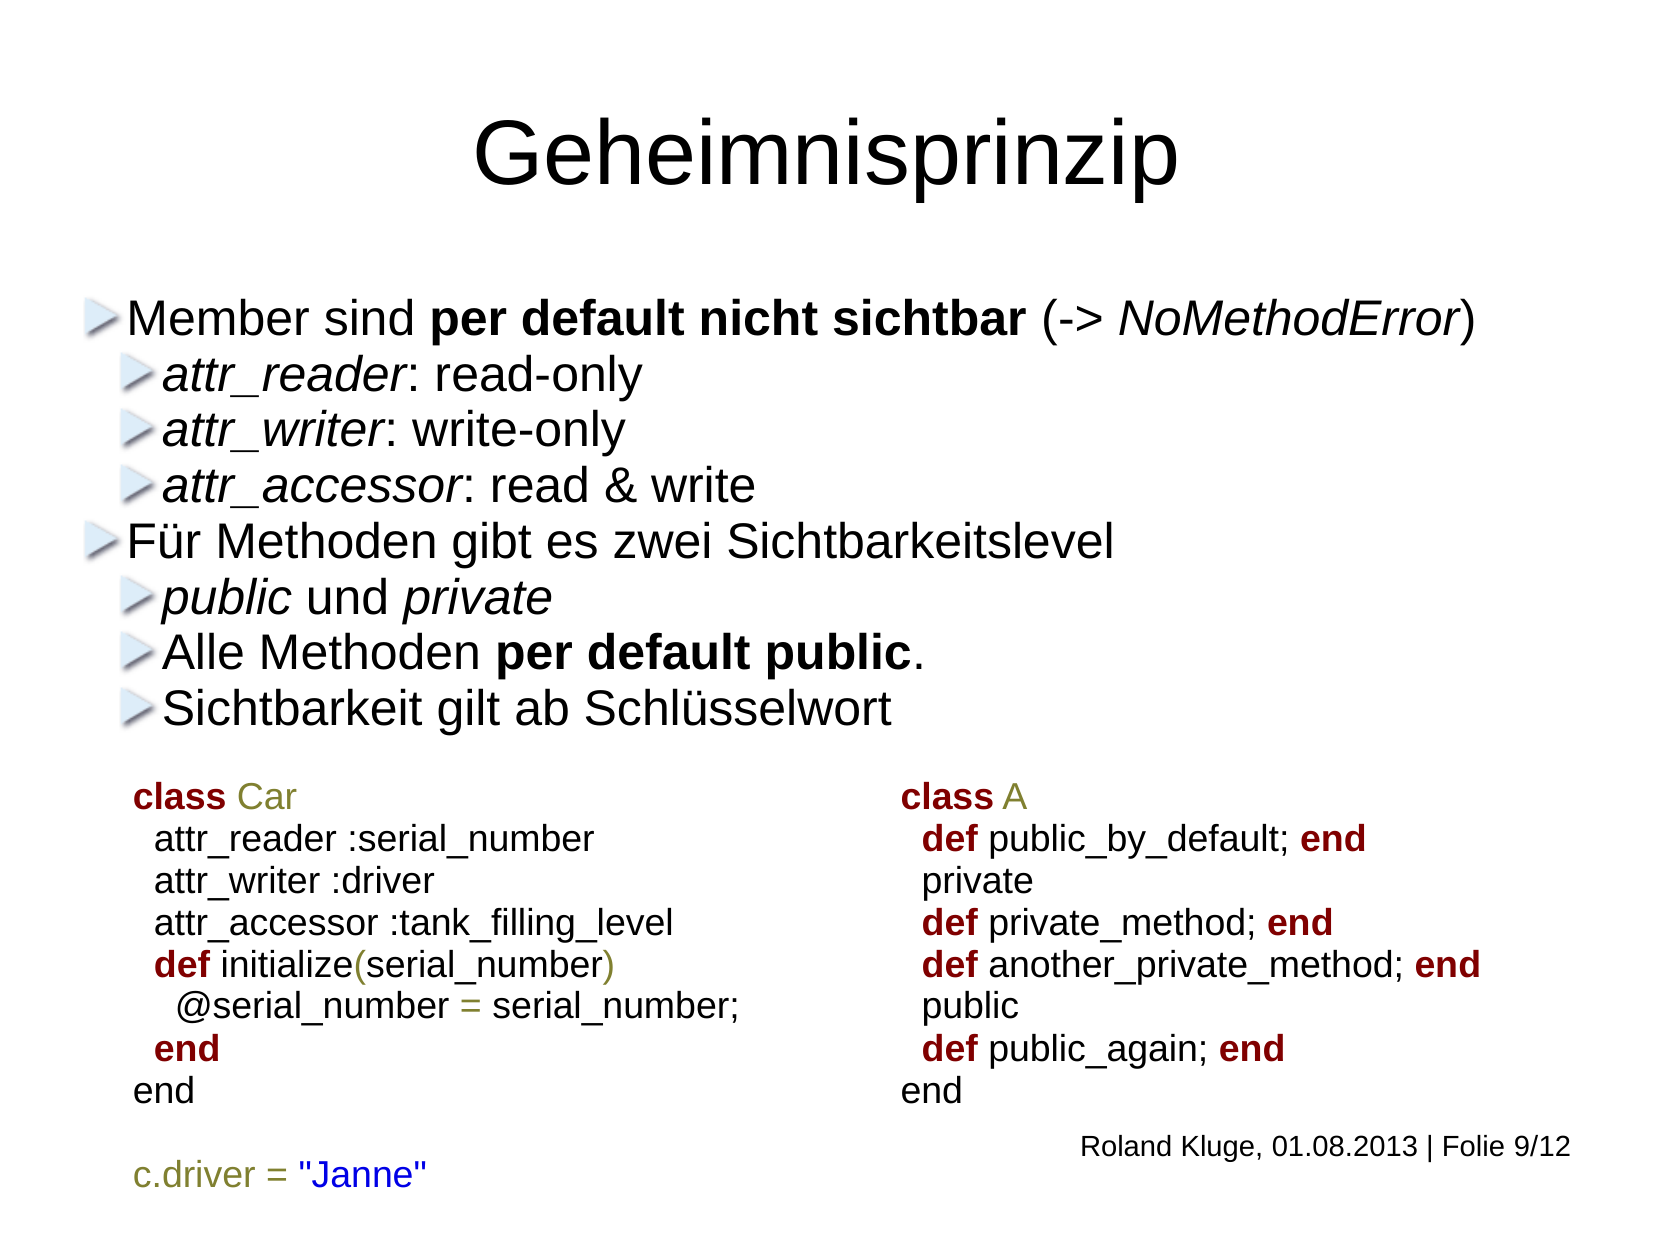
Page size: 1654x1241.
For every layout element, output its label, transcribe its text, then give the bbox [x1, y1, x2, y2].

text_box Member sind per default nicht sichtbar (-> NoMethodError) attr_reader: read-only attr_writer: write-only attr_accessor: read & write Für Methoden gibt es zwei Sichtbarkeitslevel public und private Alle Methoden per default public. Sichtbarkeit gilt ab Schlüsselwort [82, 290, 1571, 1010]
text_box class A def public_by_default; end private def private_method; end def another_private_method; end public def public_again; end end [885, 767, 1595, 1119]
title Geheimnisprinzip [82, 49, 1571, 257]
text_box class Car attr_reader :serial_number attr_writer :driver attr_accessor :tank_filling_level def initialize(serial_number) @serial_number = serial_number; end end c.driver = "Janne" [118, 767, 798, 1241]
